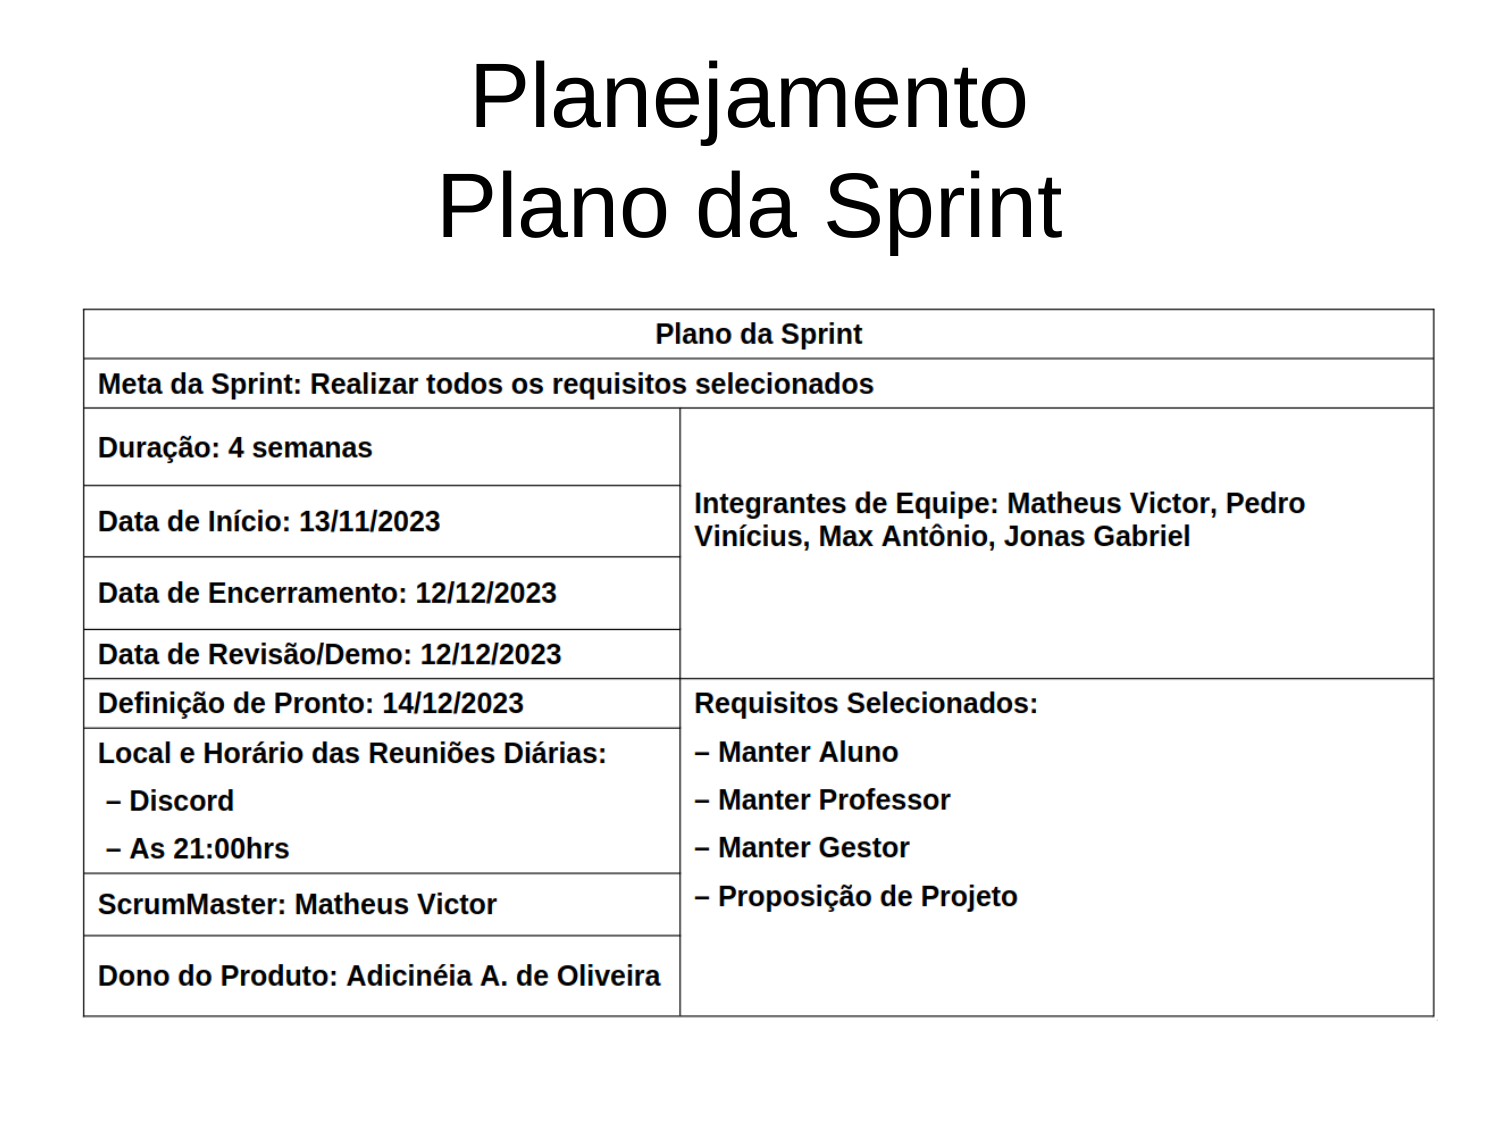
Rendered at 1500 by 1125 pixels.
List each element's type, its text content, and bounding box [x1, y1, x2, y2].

picture [81, 303, 1438, 1021]
title Planejamento Plano da Sprint [75, 36, 1425, 242]
